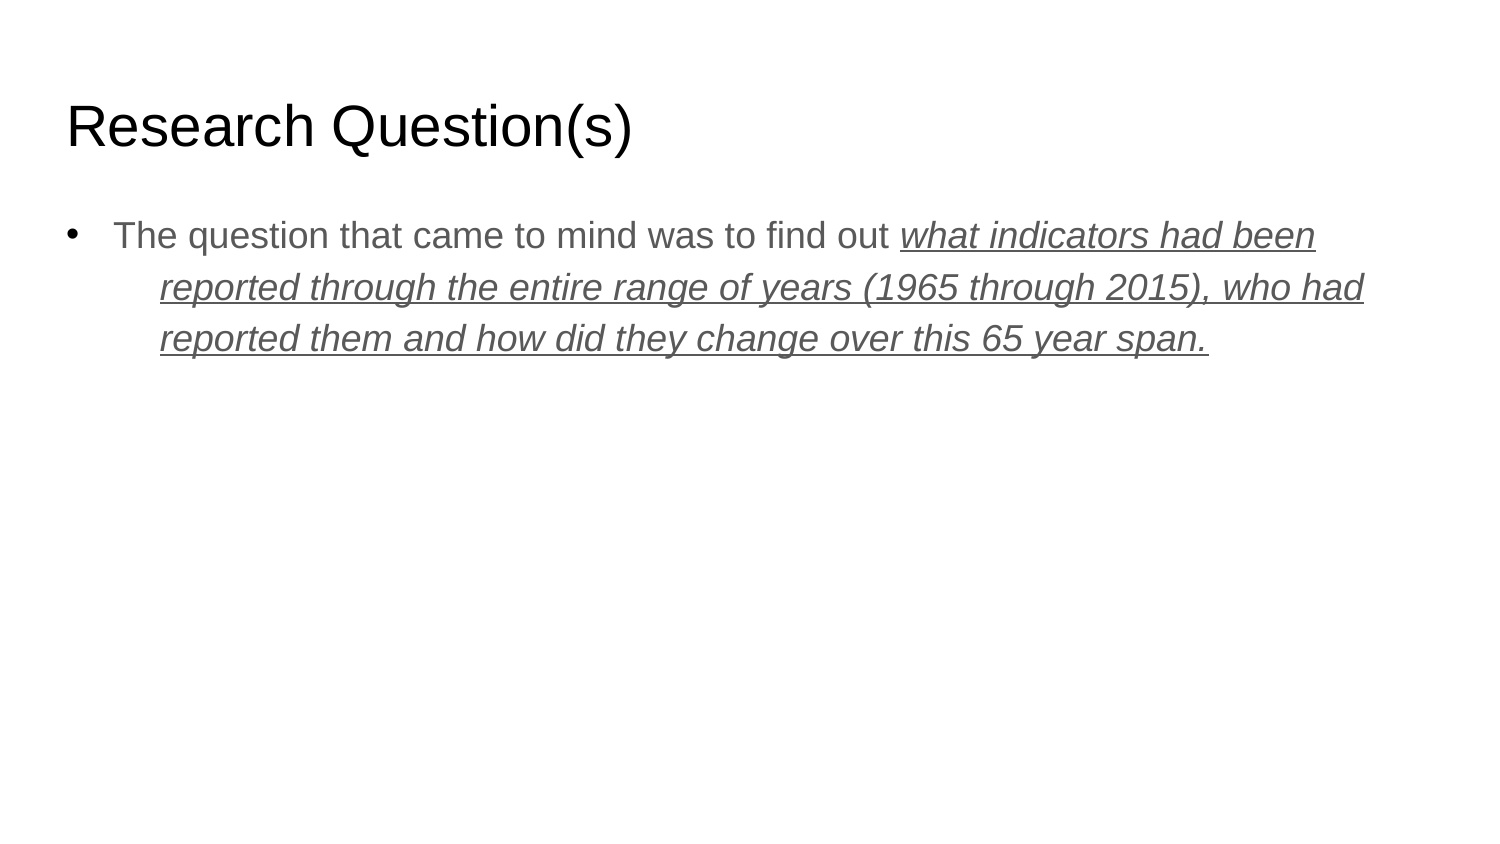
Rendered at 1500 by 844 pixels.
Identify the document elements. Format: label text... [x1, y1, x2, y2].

list The question that came to mind was to find out what indicators had been reported through the entire range of years (1965 through 2015), who had reported them and how did they change over this 65 year span. [51, 189, 1449, 750]
title Research Question(s) [51, 72, 1449, 167]
